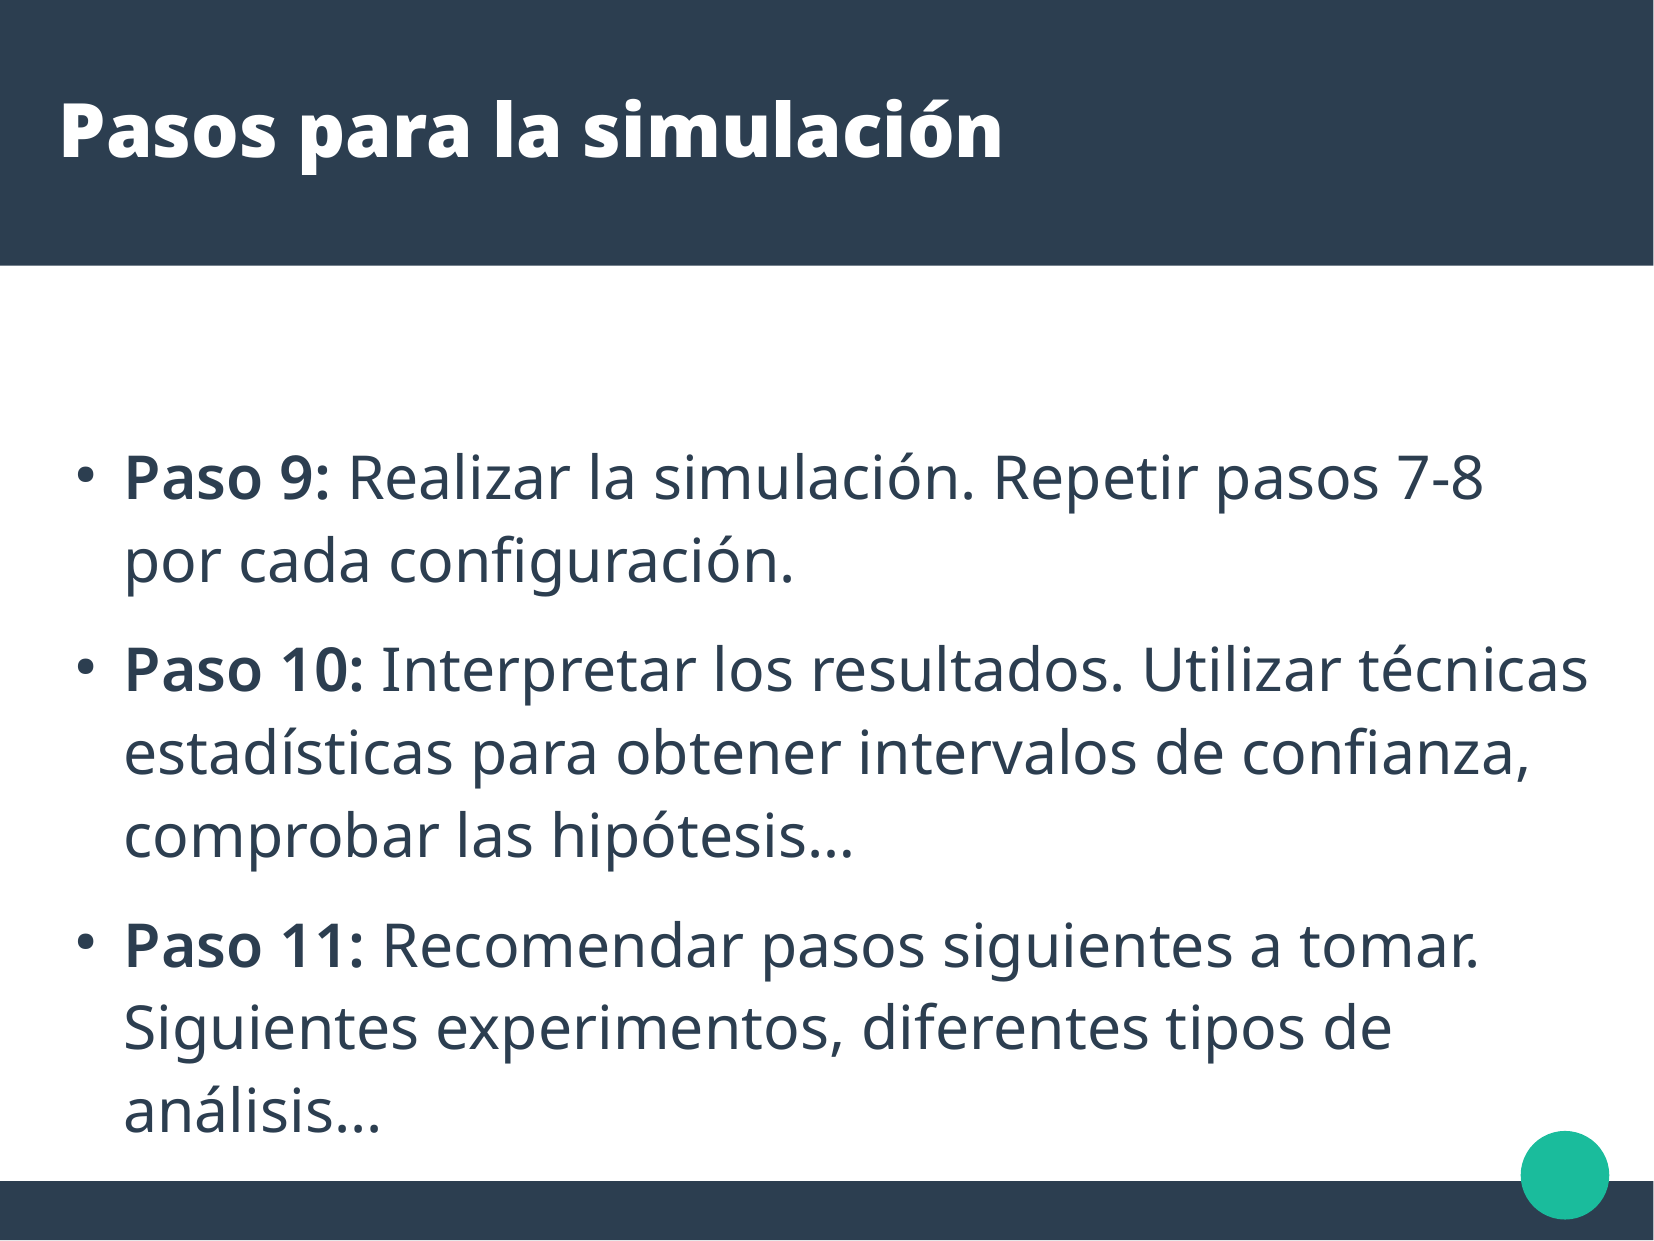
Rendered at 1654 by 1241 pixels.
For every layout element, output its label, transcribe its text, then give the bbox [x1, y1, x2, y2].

list Paso 9: Realizar la simulación. Repetir pasos 7-8 por cada configuración. Paso 10: Interpretar los resultados. Utilizar técnicas estadísticas para obtener intervalos de confianza, comprobar las hipótesis… Paso 11: Recomendar pasos siguientes a tomar. Siguientes experimentos, diferentes tipos de análisis... [59, 324, 1595, 1152]
title Pasos para la simulación [59, 49, 1595, 207]
